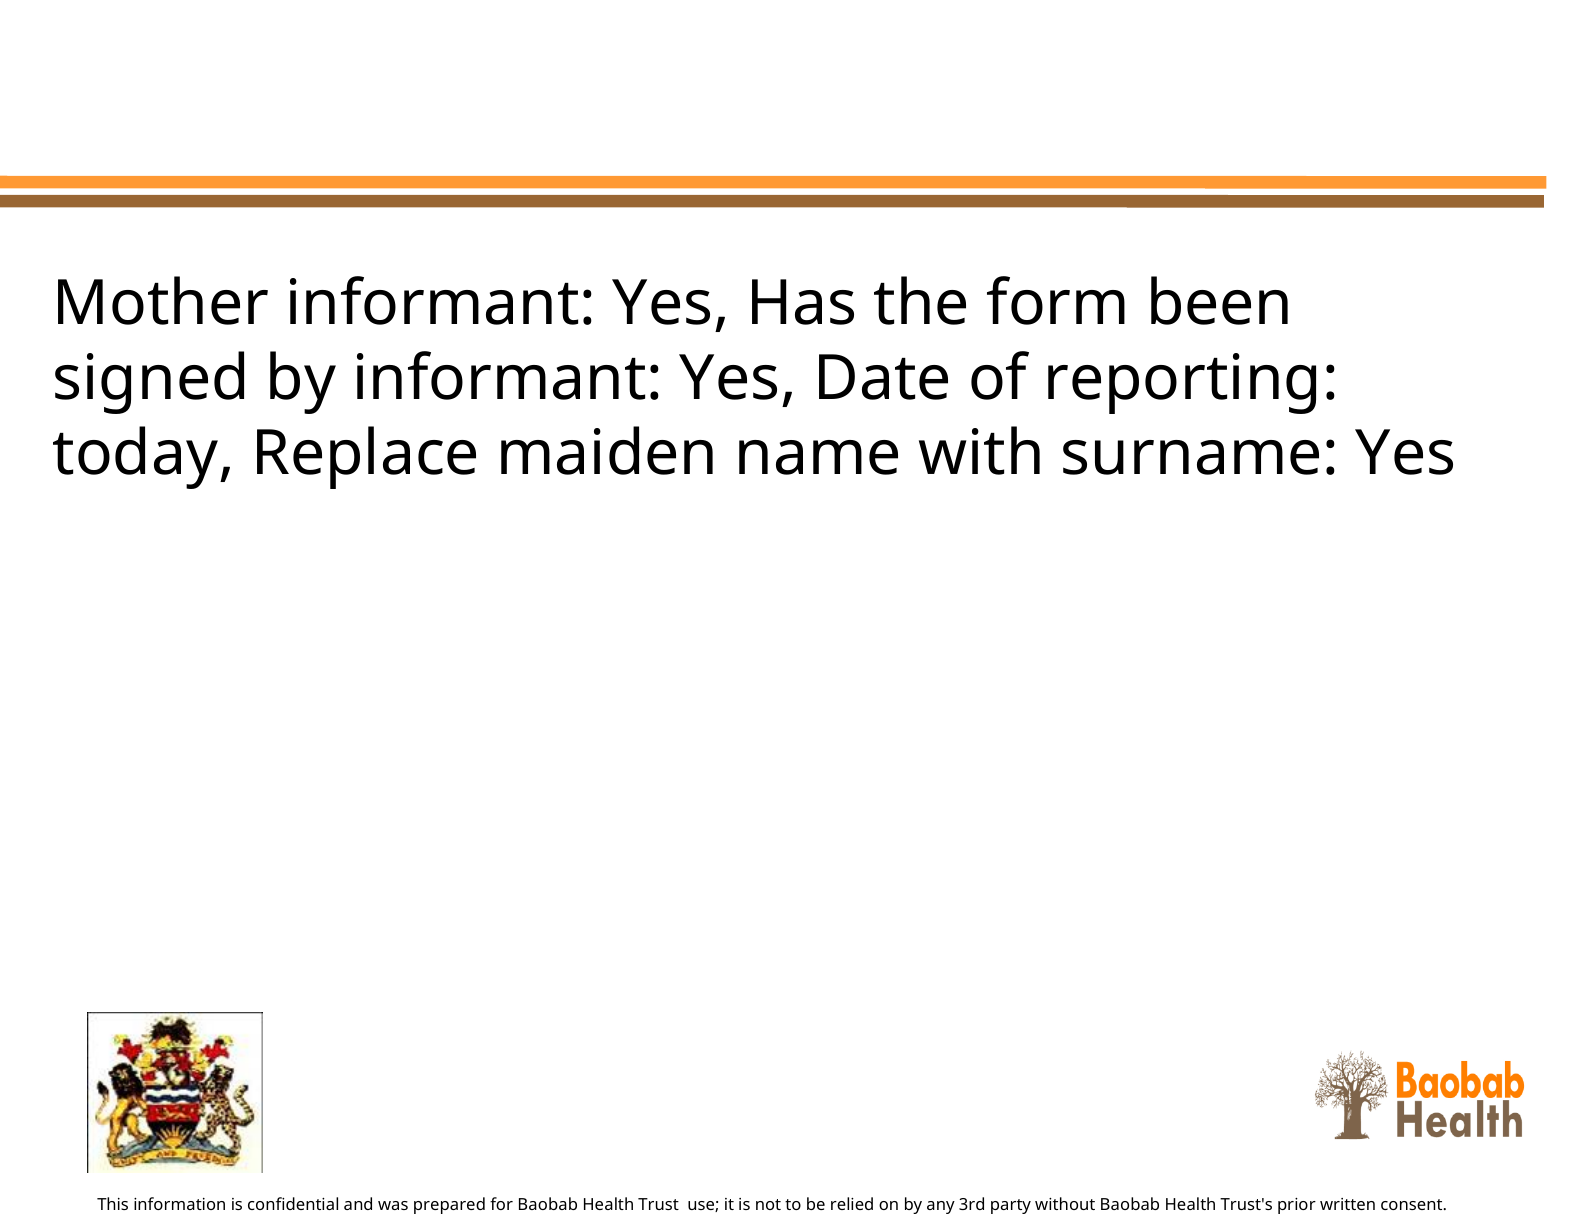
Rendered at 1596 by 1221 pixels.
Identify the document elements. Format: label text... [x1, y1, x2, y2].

picture [87, 1053, 263, 1173]
picture [1312, 1050, 1525, 1150]
text_box Mother informant: Yes, Has the form been signed by informant: Yes, Date of reporting: today, Replace maiden name with surname: Yes [44, 254, 1509, 1053]
